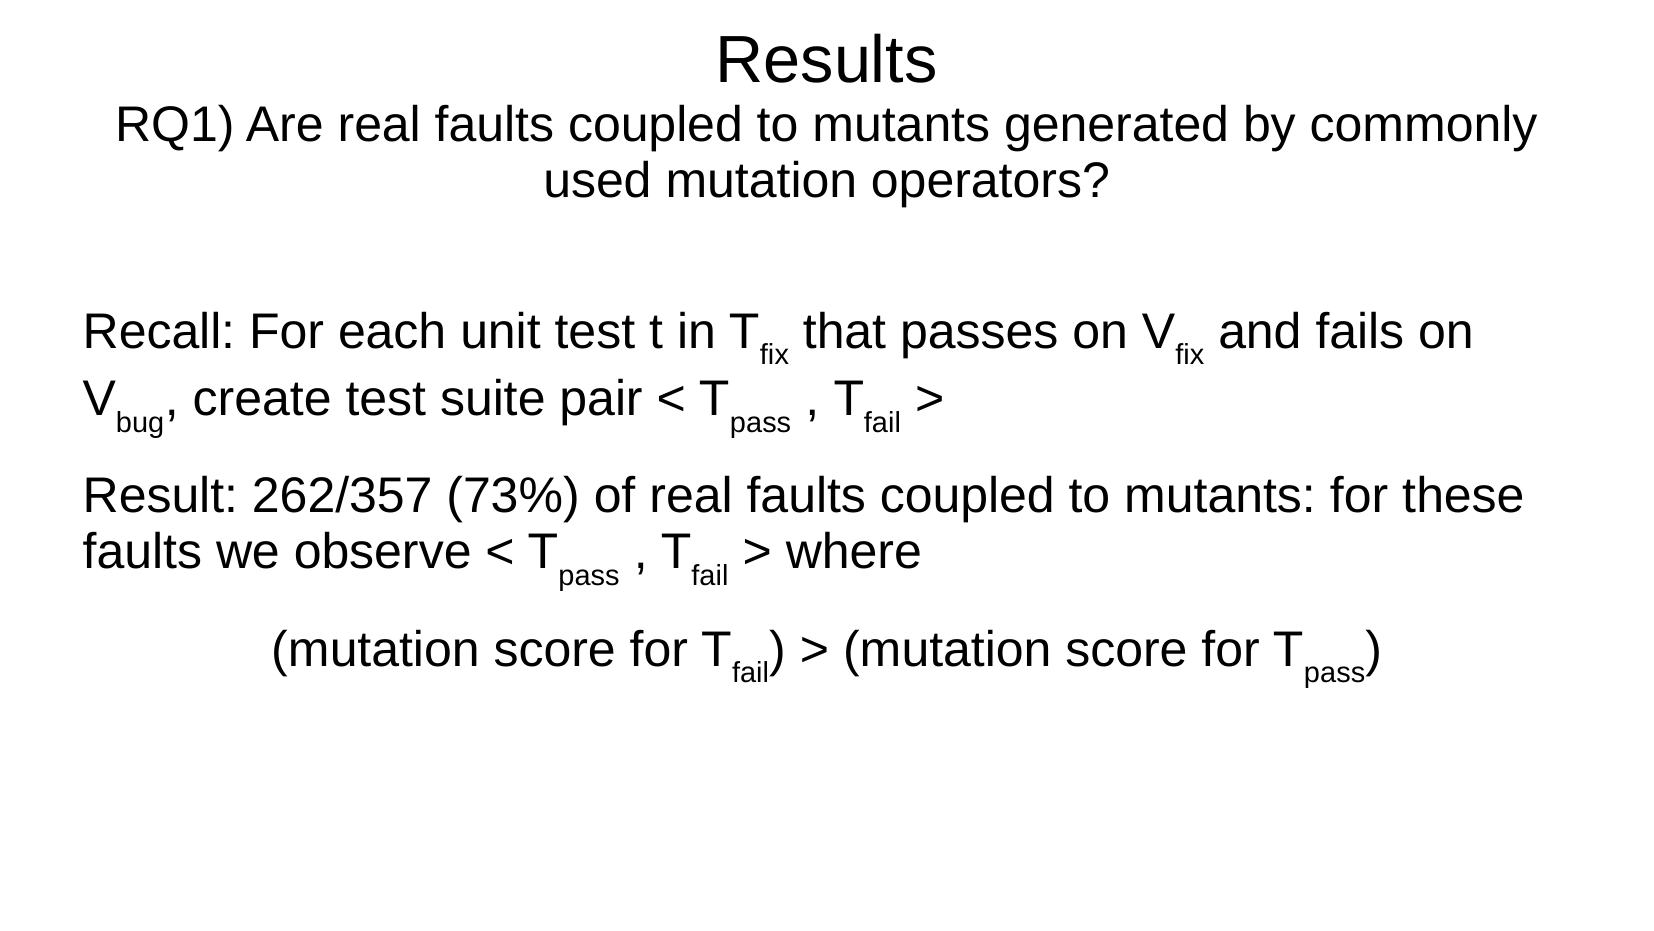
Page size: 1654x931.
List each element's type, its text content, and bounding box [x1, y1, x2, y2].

title Results RQ1) Are real faults coupled to mutants generated by commonly used mutation operators? [82, 31, 1571, 199]
list Recall: For each unit test t in Tfix that passes on Vfix and fails on Vbug, create test suite pair < Tpass , Tfail > Result: 262/357 (73%) of real faults coupled to mutants: for these faults we observe < Tpass , Tfail > where (mutation score for Tfail) > (mutation score for Tpass) [82, 217, 1571, 811]
